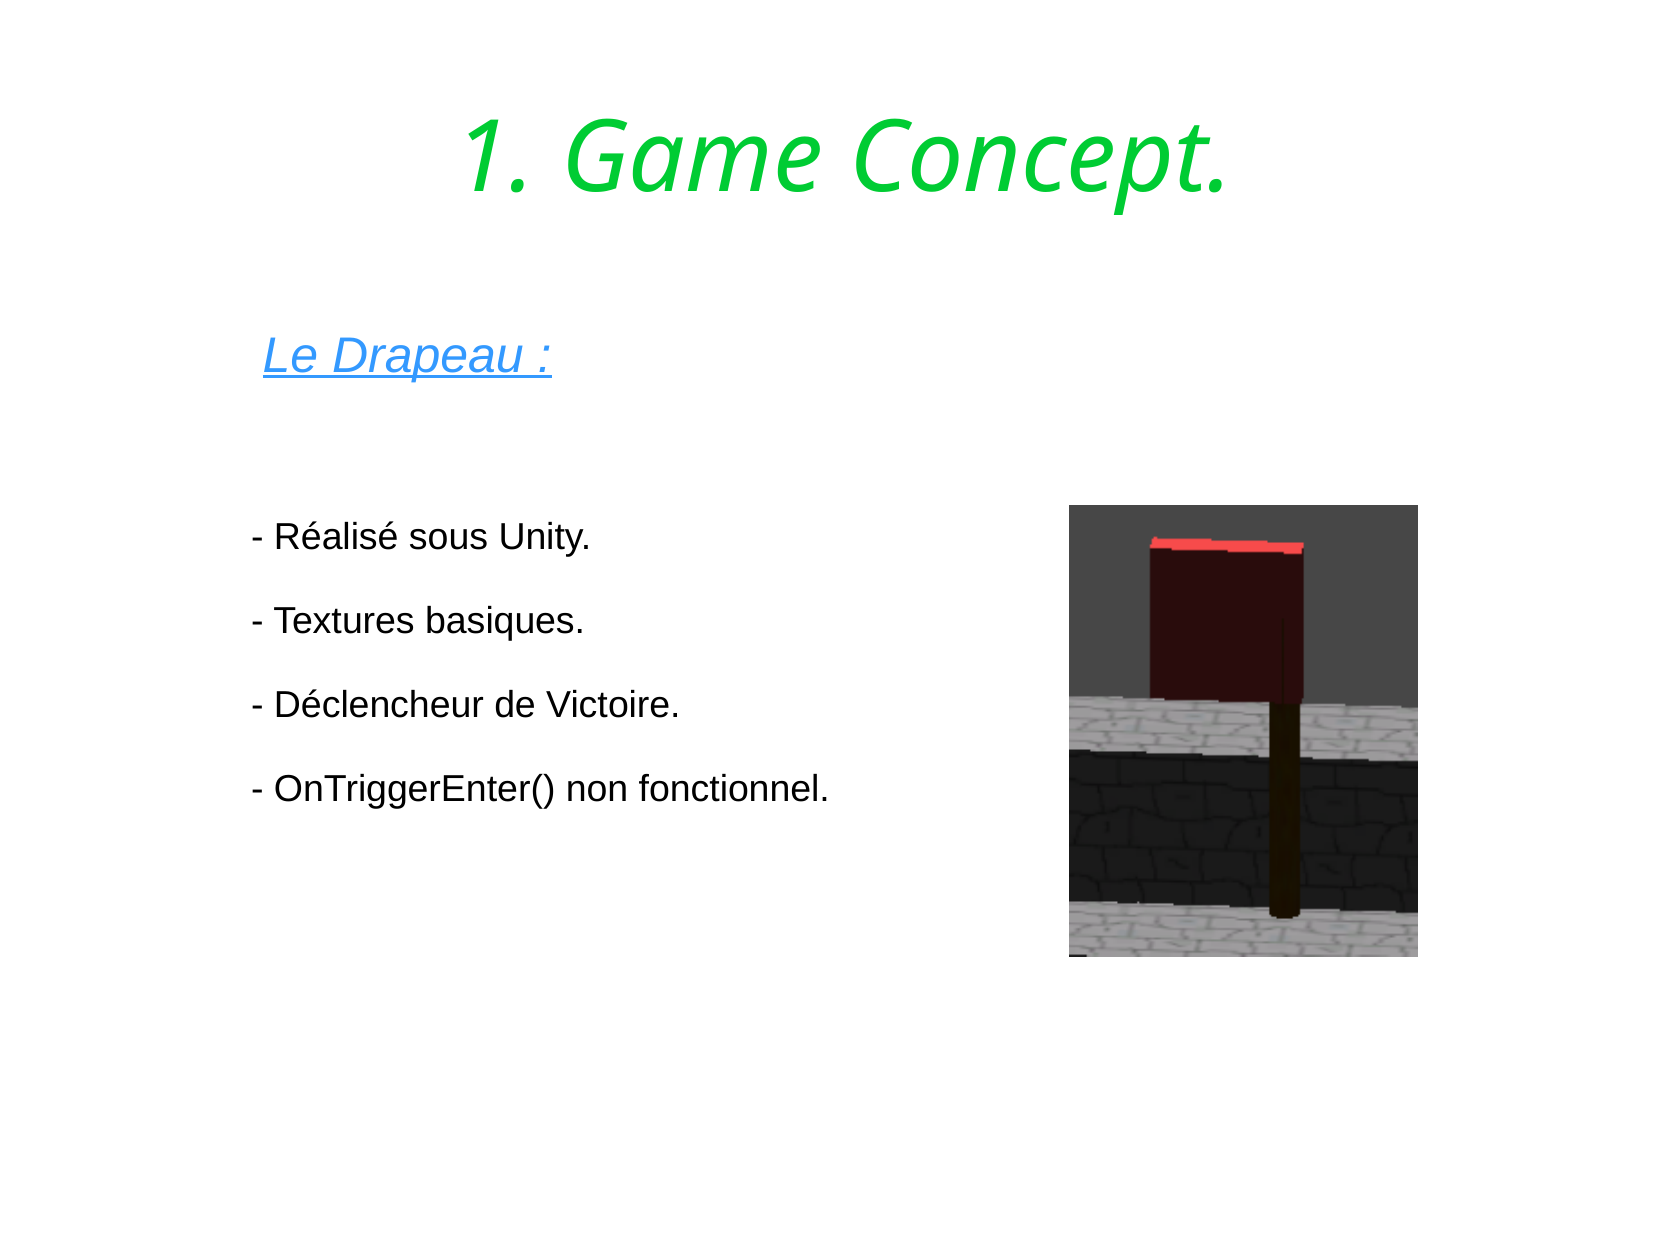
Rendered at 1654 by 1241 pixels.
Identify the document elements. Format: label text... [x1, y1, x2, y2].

text_box - Réalisé sous Unity. - Textures basiques. - Déclencheur de Victoire. - OnTriggerEnter() non fonctionnel. [236, 507, 898, 818]
title 1. Game Concept. [82, 49, 1571, 257]
picture [1069, 505, 1418, 957]
text_box Le Drapeau : [248, 319, 1229, 390]
